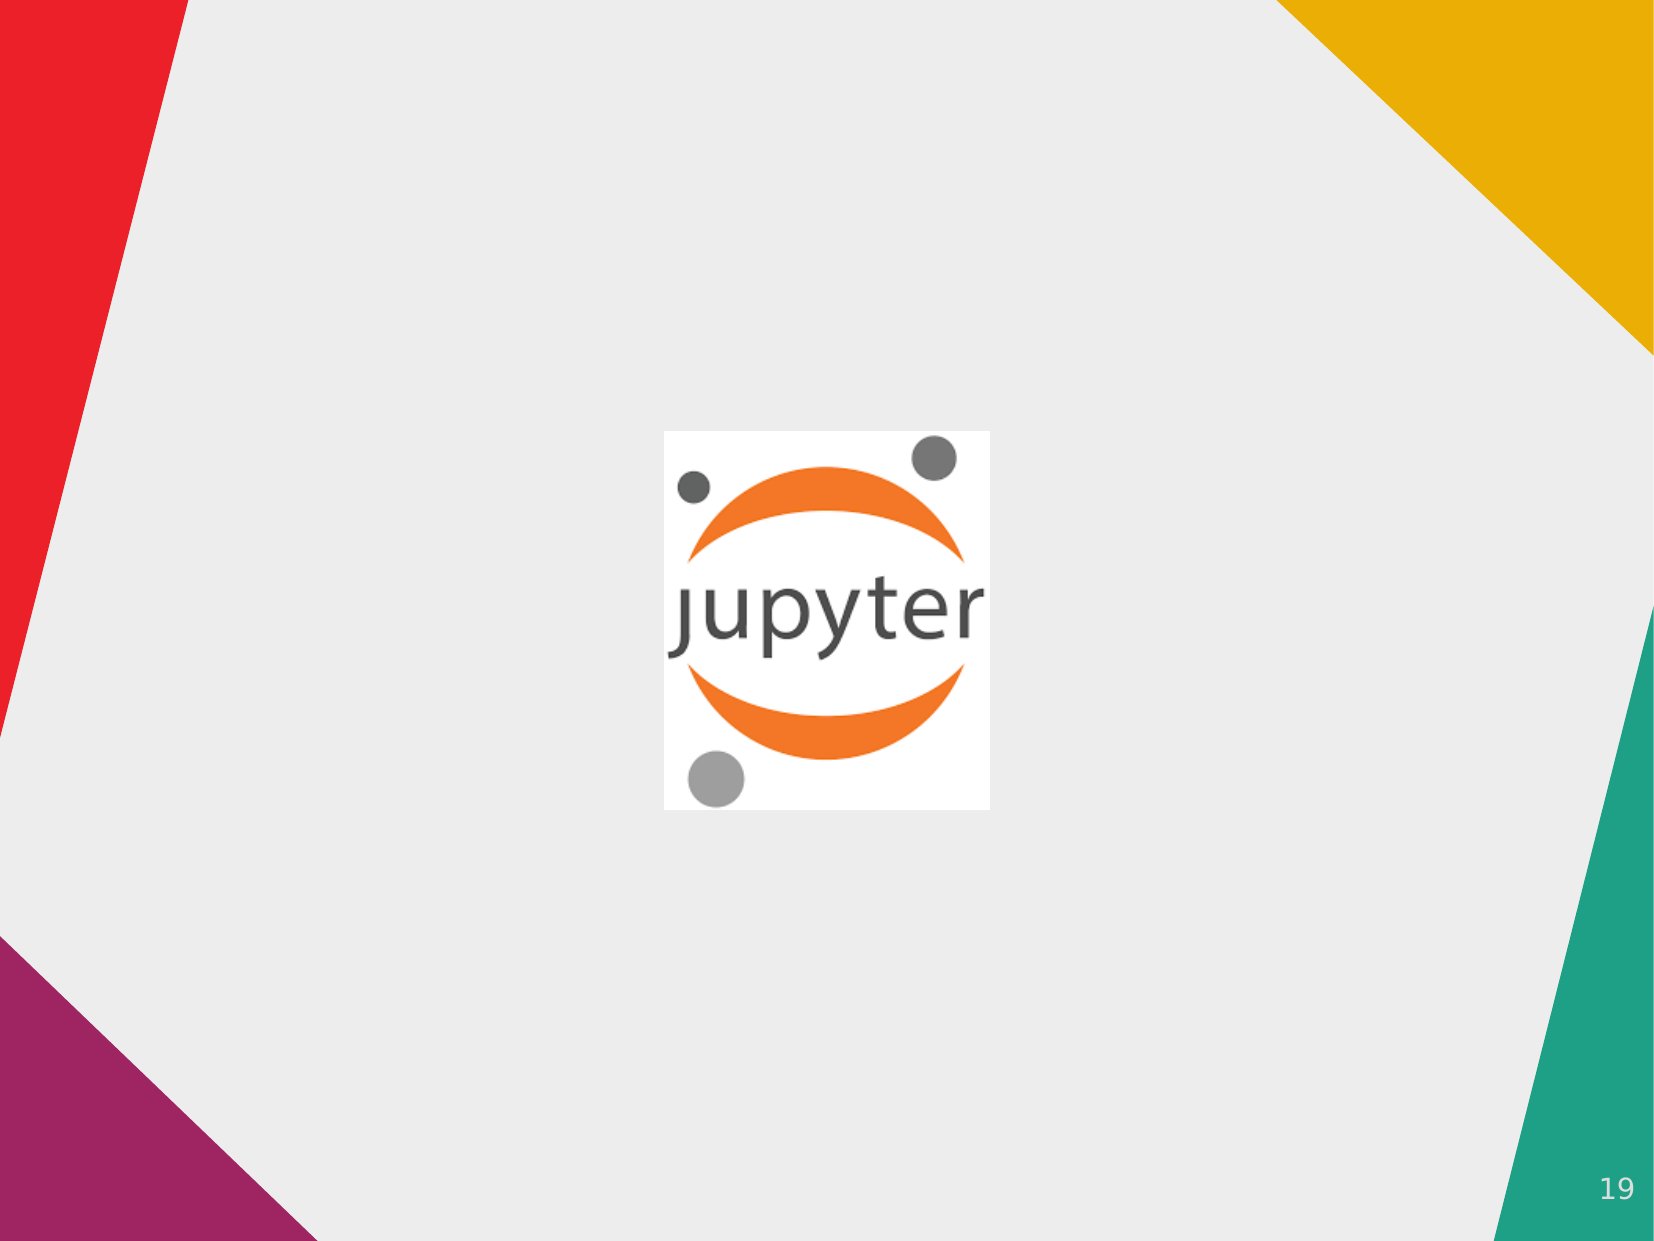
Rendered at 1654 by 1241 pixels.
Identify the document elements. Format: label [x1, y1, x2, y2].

picture [664, 431, 990, 810]
